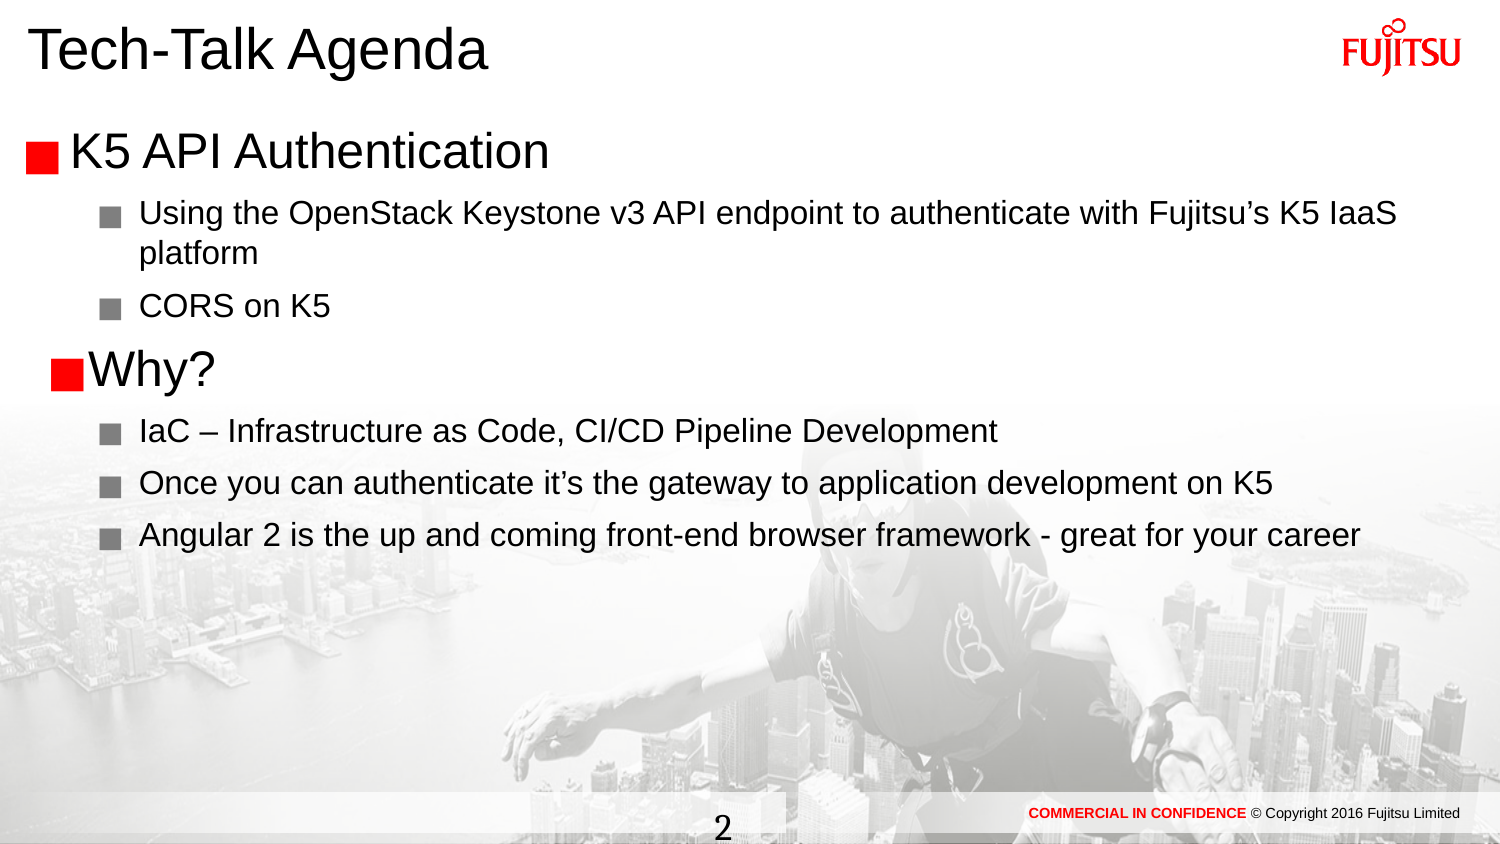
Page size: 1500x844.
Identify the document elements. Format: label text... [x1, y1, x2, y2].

title Tech-Talk Agenda [27, 11, 1317, 82]
picture [1326, 0, 1477, 94]
list K5 API Authentication Using the OpenStack Keystone v3 API endpoint to authenticate with Fujitsu’s K5 IaaS platform CORS on K5 Why? IaC – Infrastructure as Code, CI/CD Pipeline Development Once you can authenticate it’s the gateway to application development on K5 Angular 2 is the up and coming front-end browser framework - great for your career [21, 118, 1459, 756]
